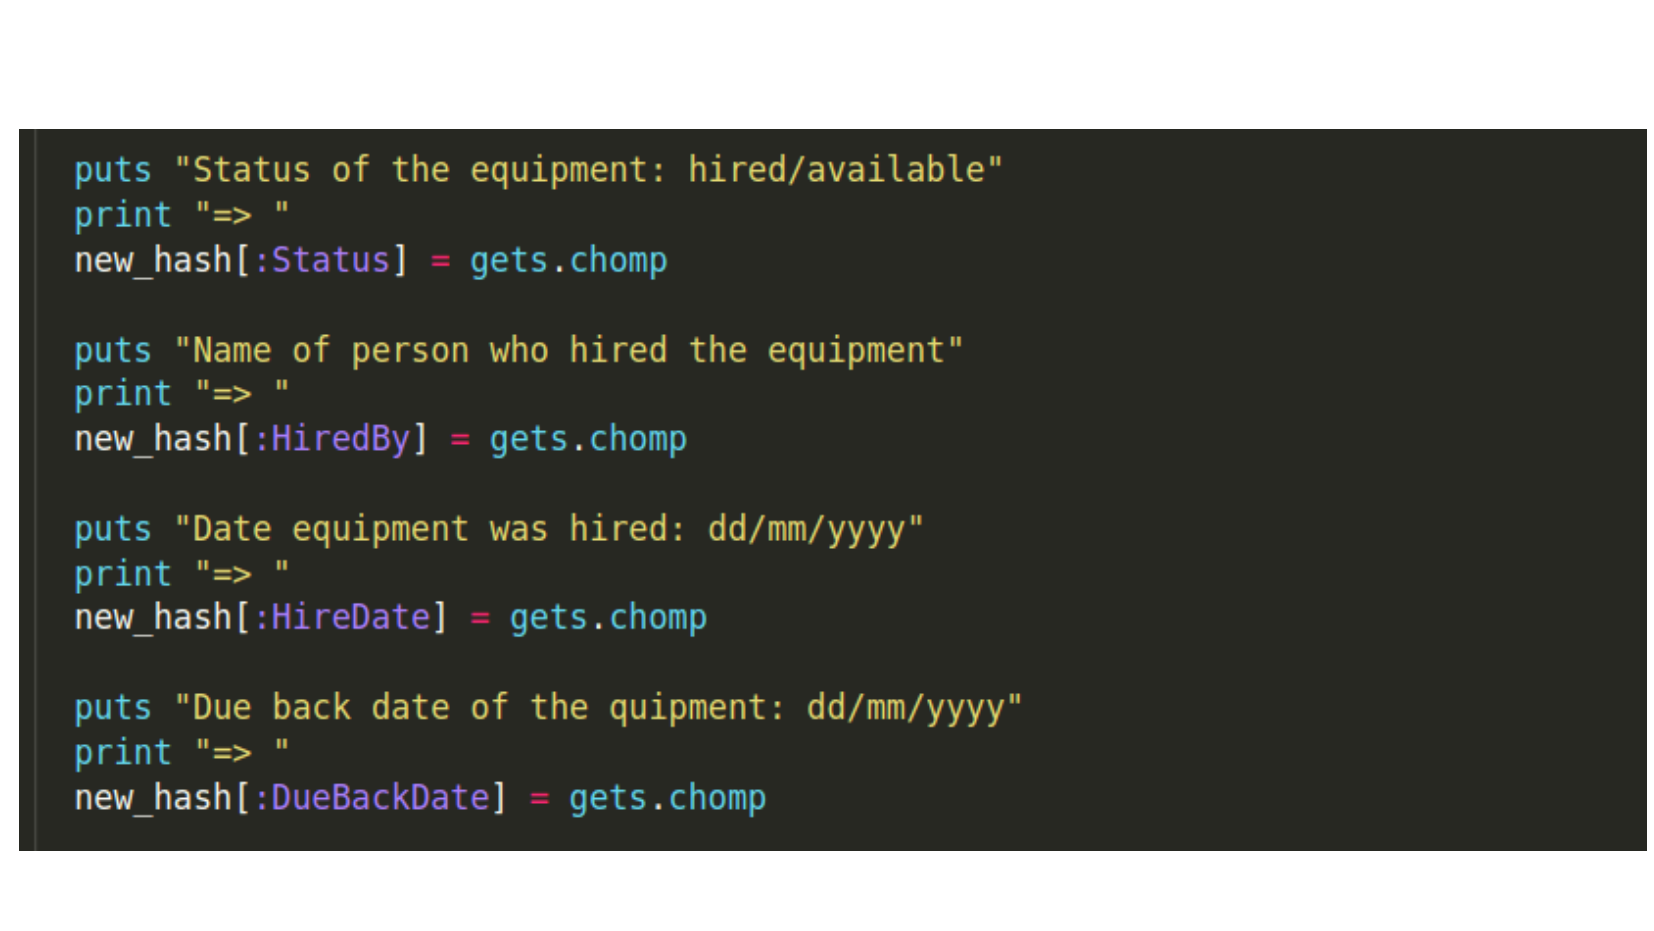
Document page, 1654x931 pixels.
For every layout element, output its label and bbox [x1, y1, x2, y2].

picture [19, 129, 1647, 851]
